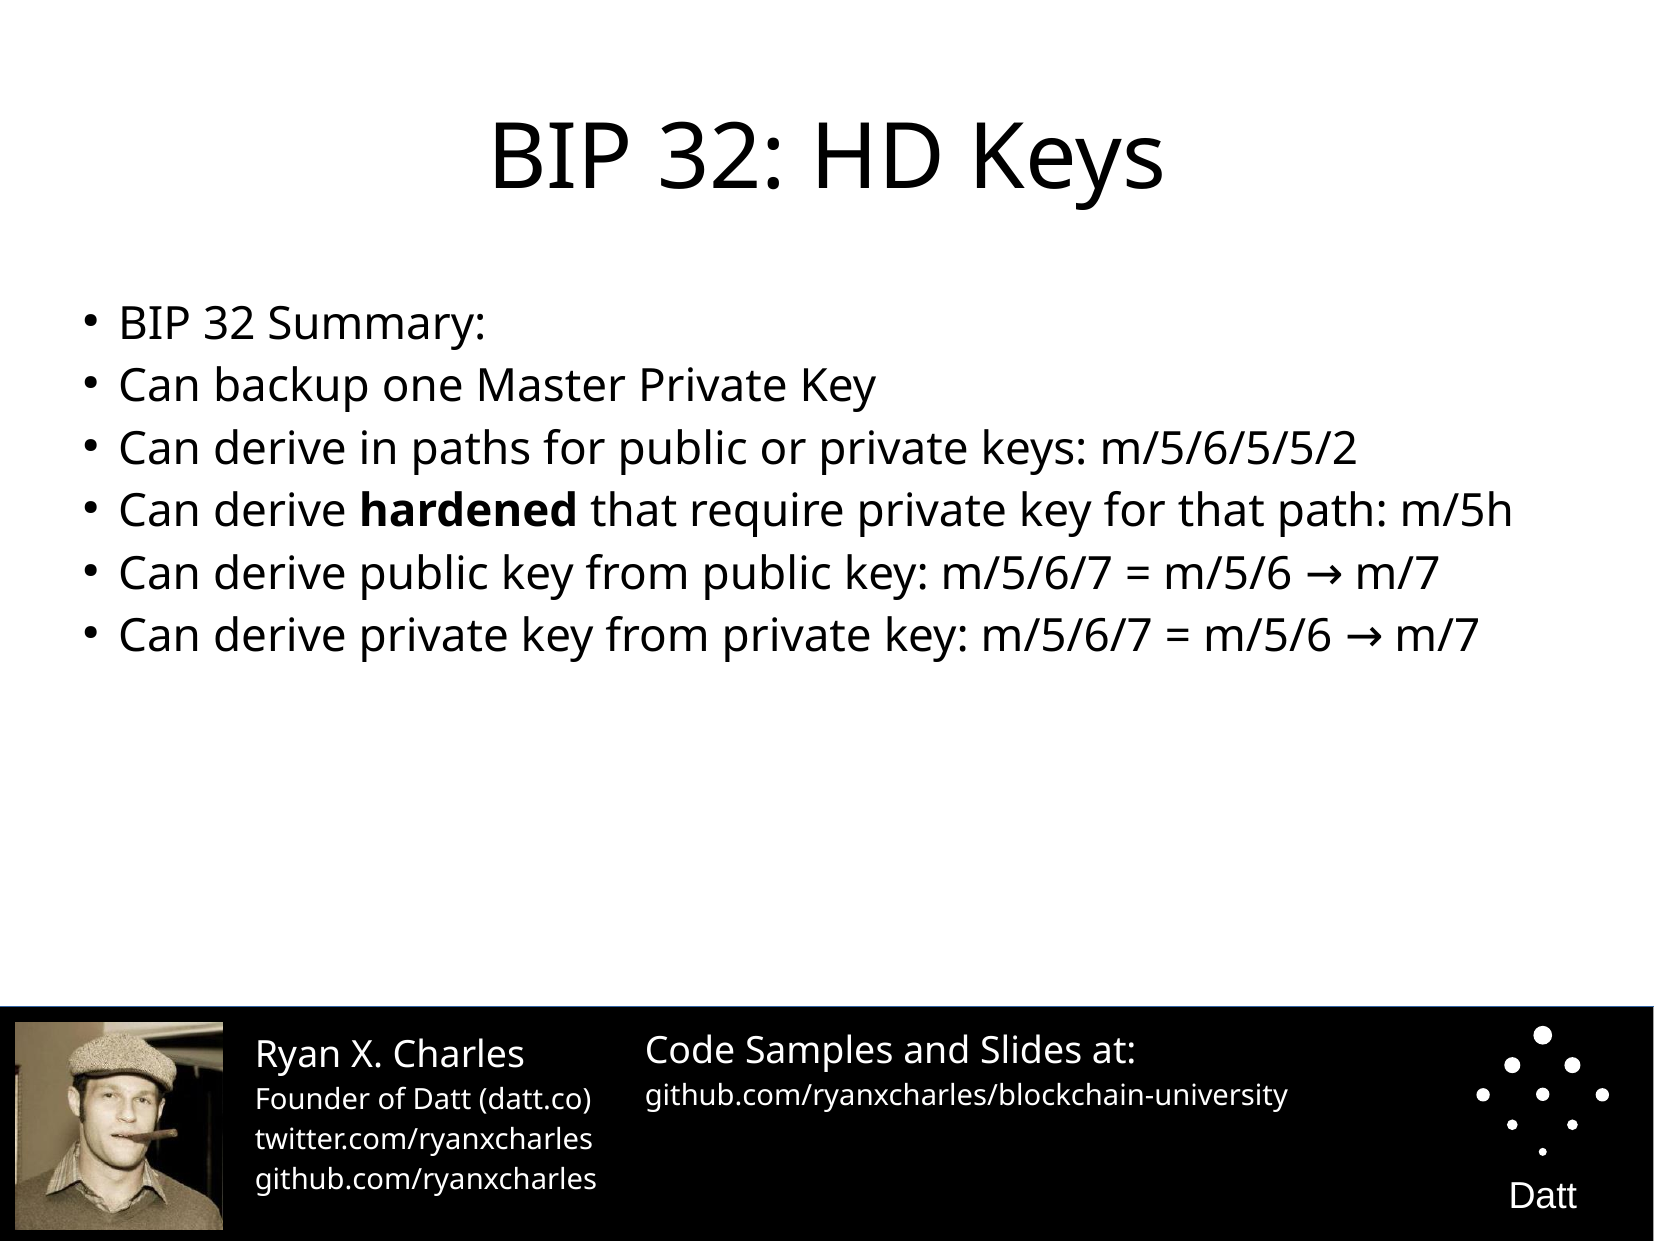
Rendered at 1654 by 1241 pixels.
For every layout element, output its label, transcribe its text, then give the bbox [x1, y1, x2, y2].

picture [15, 1022, 223, 1231]
text_box [0, 1006, 1654, 1241]
text_box Code Samples and Slides at: github.com/ryanxcharles/blockchain-university [630, 1015, 1403, 1156]
text_box Ryan X. Charles Founder of Datt (datt.co) twitter.com/ryanxcharles github.com/ryanxcharles [240, 1020, 976, 1241]
picture [1475, 1023, 1611, 1159]
subtitle BIP 32 Summary: Can backup one Master Private Key Can derive in paths for public or private keys: m/5/6/5/5/2 Can derive hardened that require private key for that path: m/5h Can derive public key from public key: m/5/6/7 = m/5/6 → m/7 Can derive private key from private key: m/5/6/7 = m/5/6 → m/7 [82, 290, 1571, 1010]
title BIP 32: HD Keys [82, 49, 1571, 257]
text_box Datt [1452, 1167, 1633, 1241]
